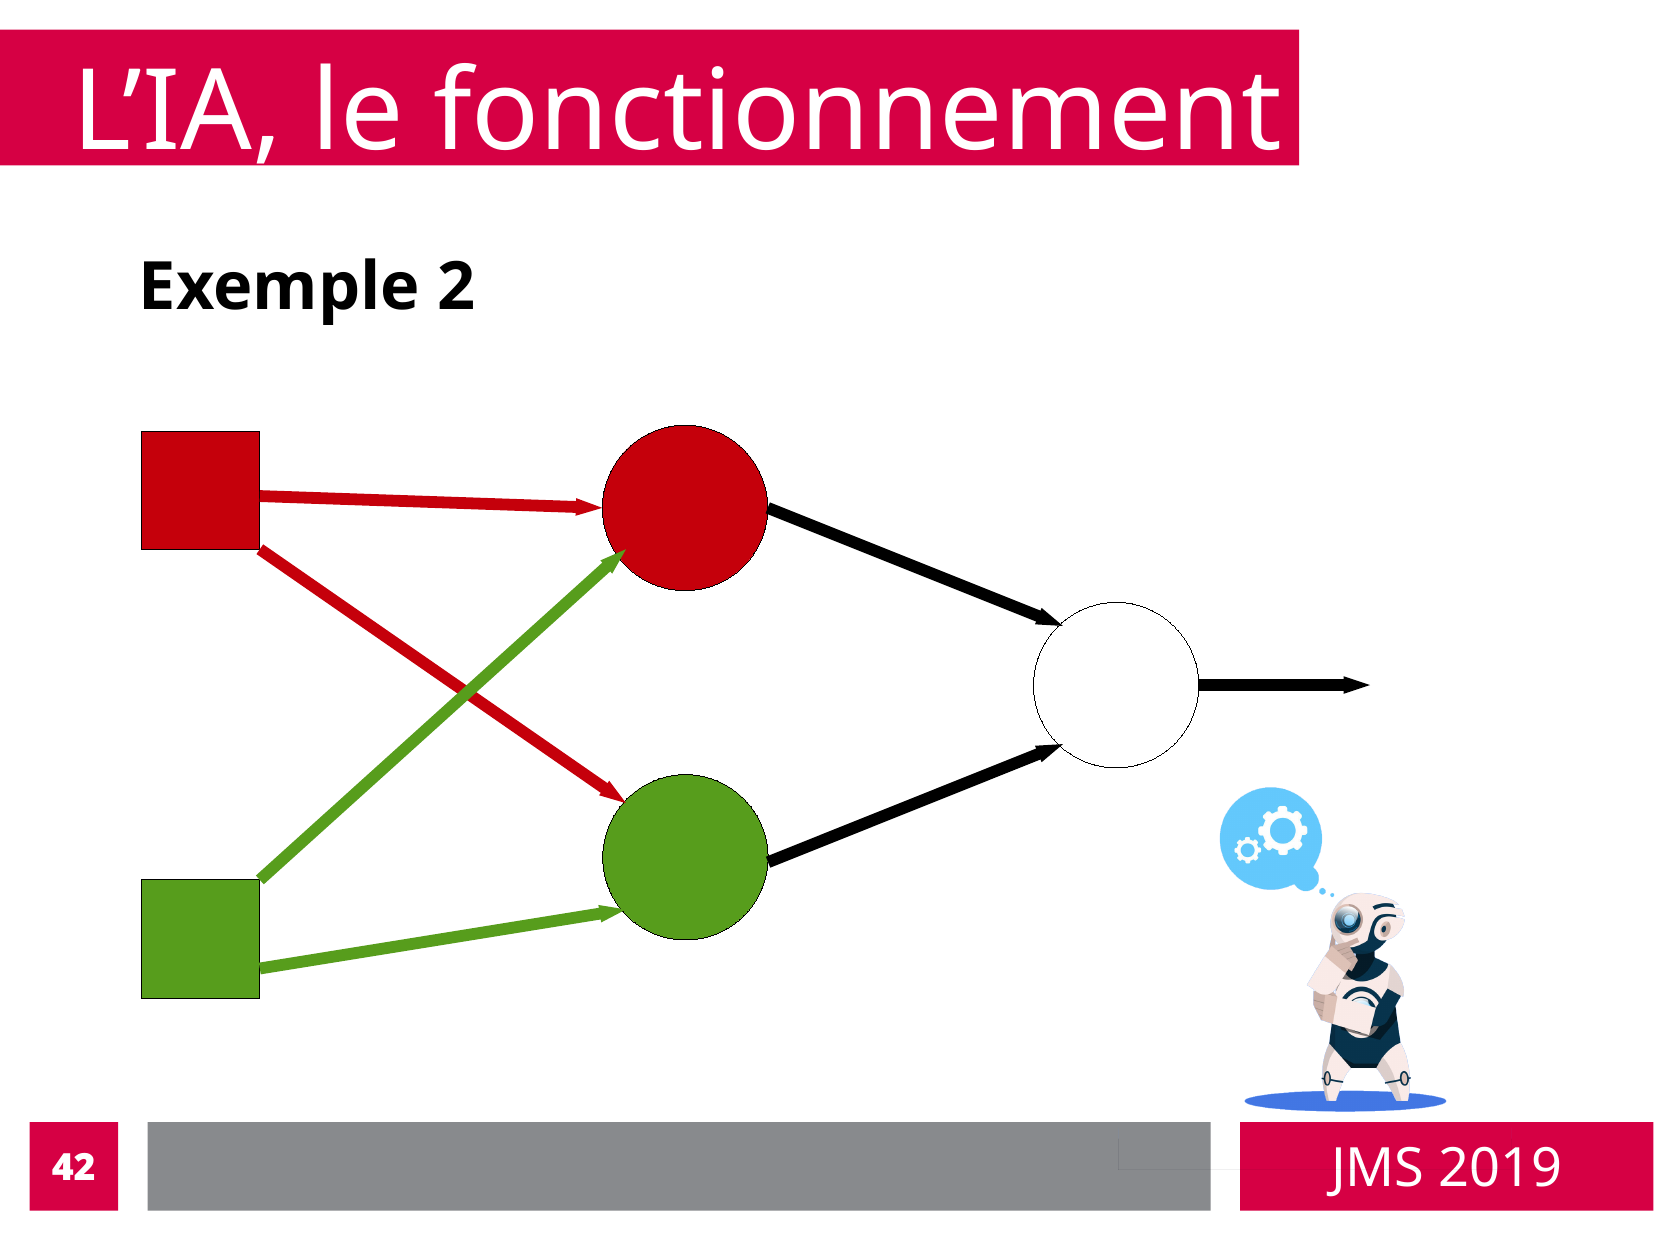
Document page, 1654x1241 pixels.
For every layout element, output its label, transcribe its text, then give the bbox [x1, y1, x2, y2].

text_box Exemple 2 [0, 237, 615, 330]
picture [1118, 744, 1512, 1170]
title L’IA, le fonctionnement [0, 29, 1371, 178]
text_box [141, 431, 260, 550]
text_box [1033, 602, 1199, 768]
text_box [602, 425, 768, 591]
text_box [602, 774, 769, 940]
text_box [141, 879, 260, 999]
